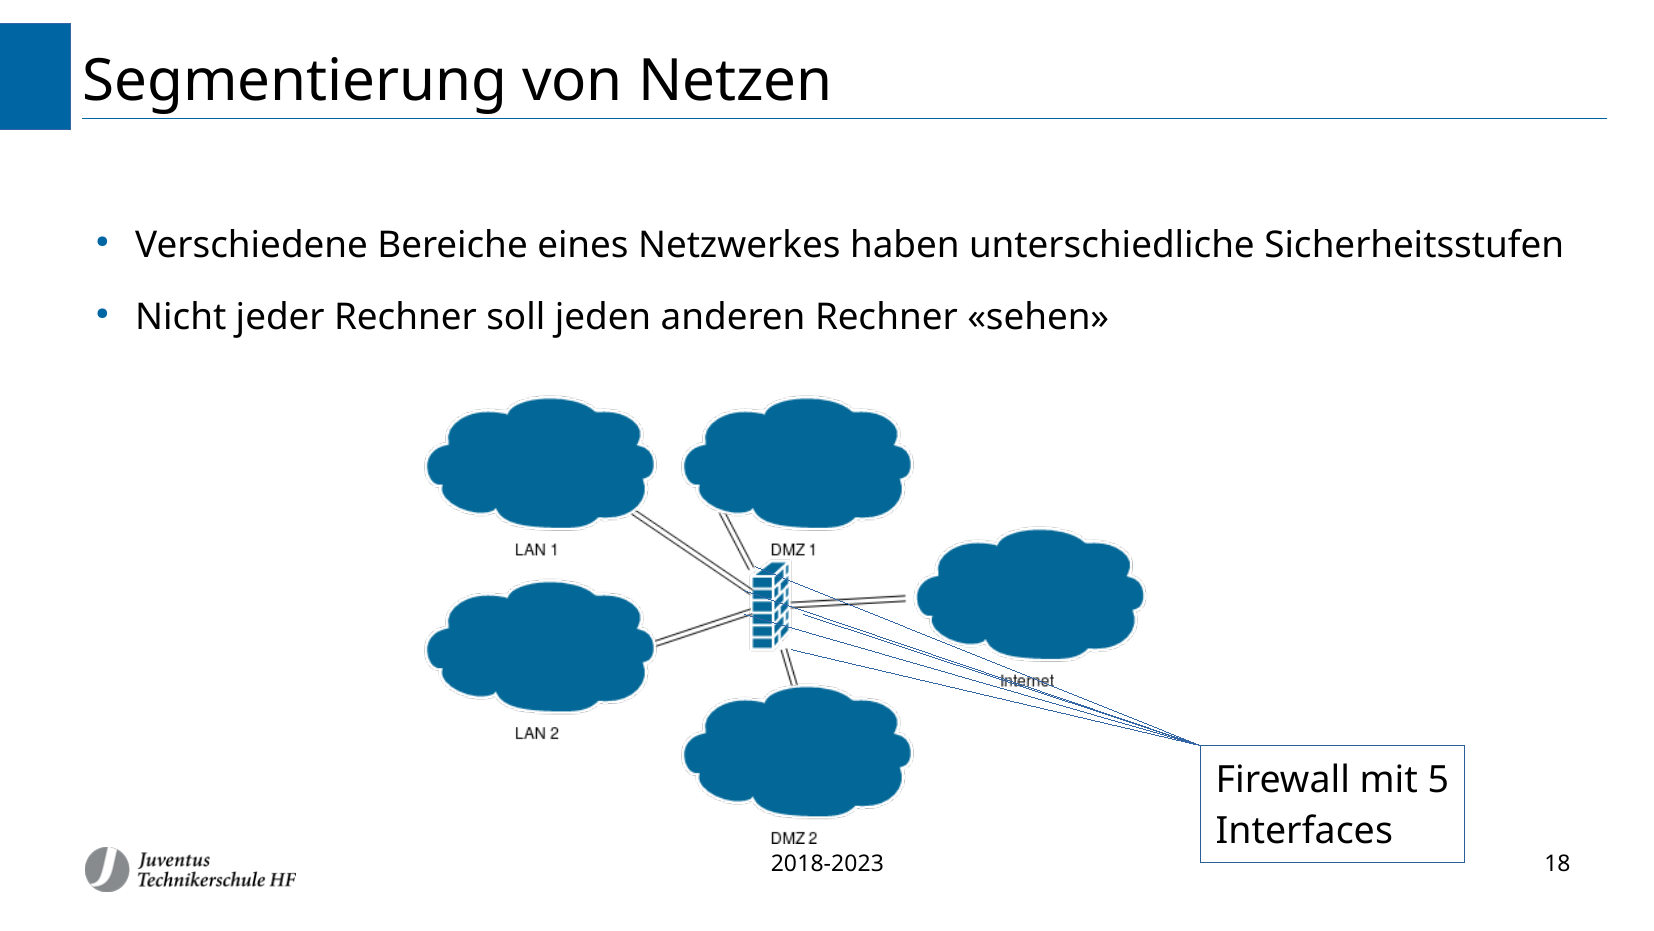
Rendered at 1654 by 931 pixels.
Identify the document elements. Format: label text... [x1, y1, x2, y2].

list Verschiedene Bereiche eines Netzwerkes haben unterschiedliche Sicherheitsstufen Nicht jeder Rechner soll jeden anderen Rechner «sehen» [82, 217, 1571, 390]
text_box Firewall mit 5 Interfaces [1200, 745, 1453, 851]
picture [414, 389, 1151, 845]
title Segmentierung von Netzen [82, 37, 1571, 119]
picture [85, 847, 296, 892]
